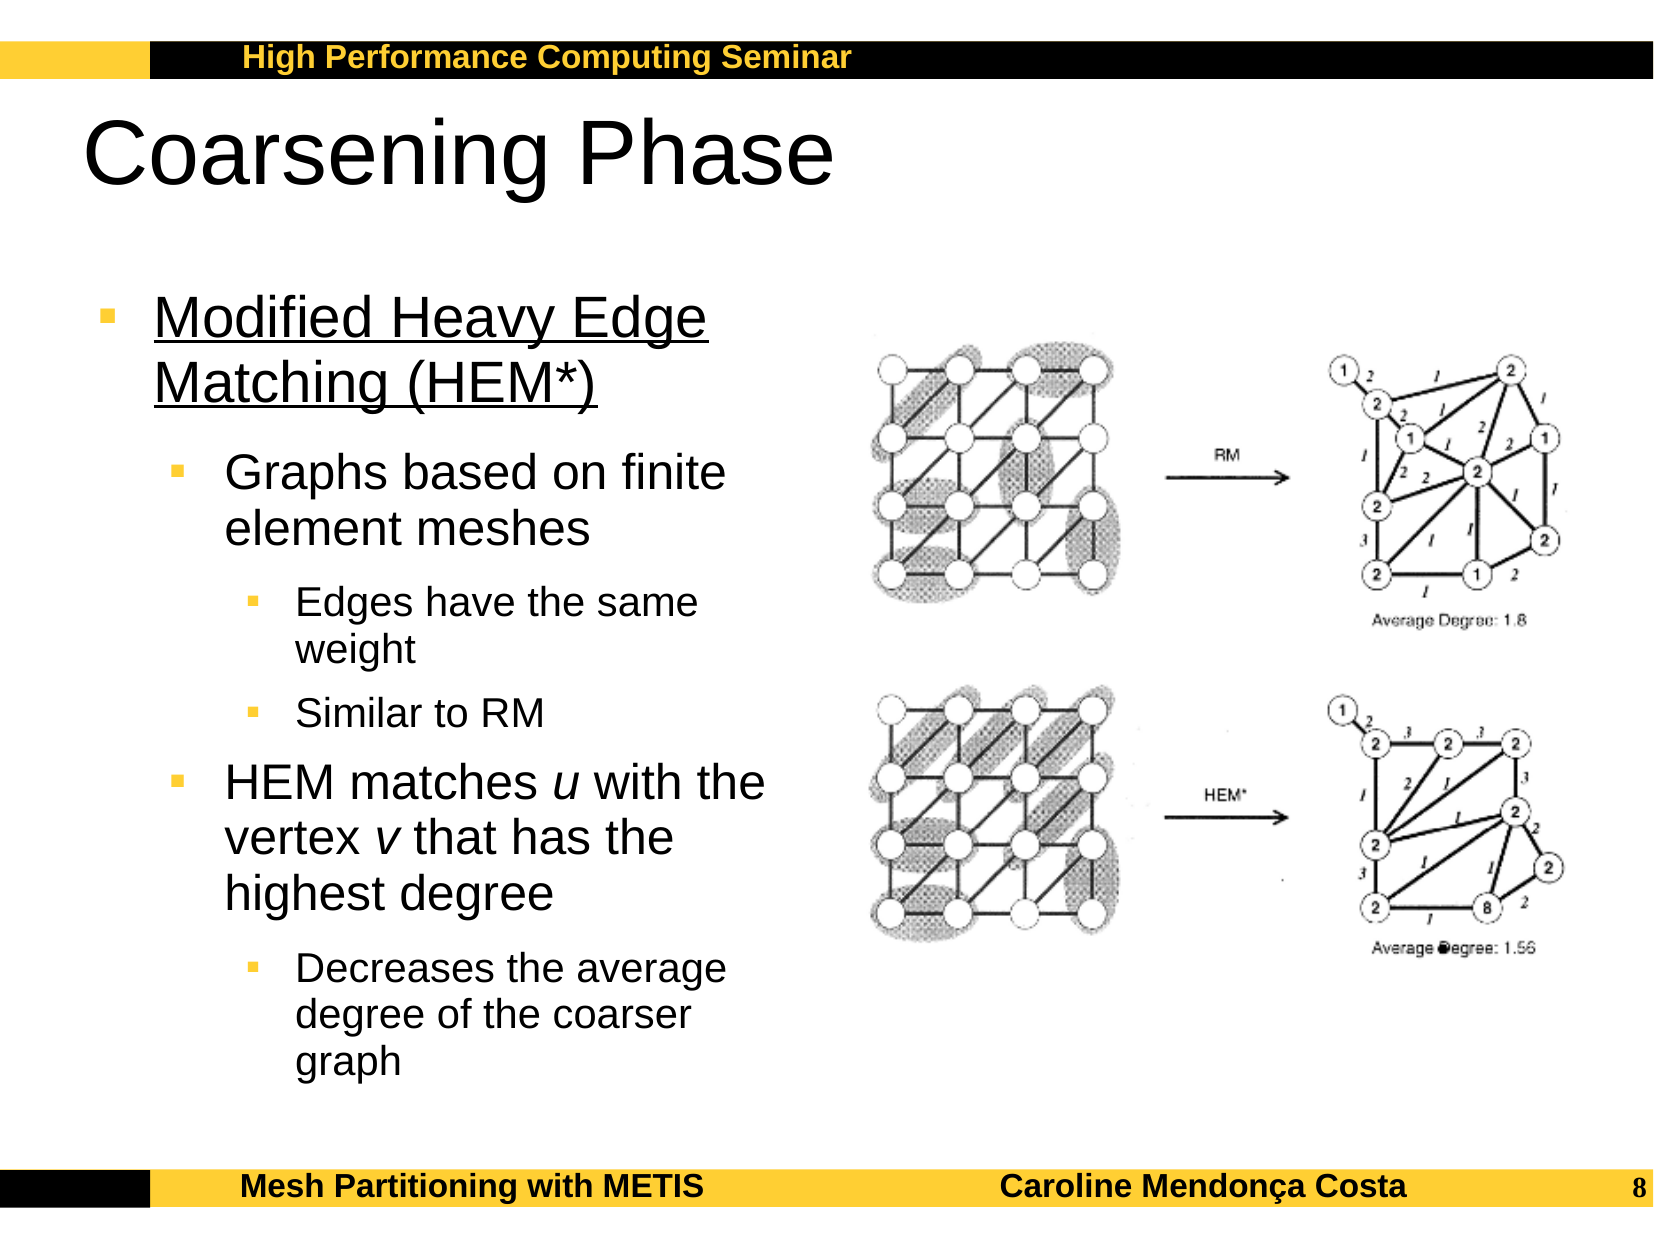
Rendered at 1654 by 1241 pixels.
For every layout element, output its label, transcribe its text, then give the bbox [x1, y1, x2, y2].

picture [862, 331, 1571, 966]
title Coarsening Phase [82, 49, 1571, 257]
list Modified Heavy Edge Matching (HEM*) Graphs based on finite element meshes Edges have the same weight Similar to RM HEM matches u with the vertex v that has the highest degree Decreases the average degree of the coarser graph [82, 284, 809, 1104]
